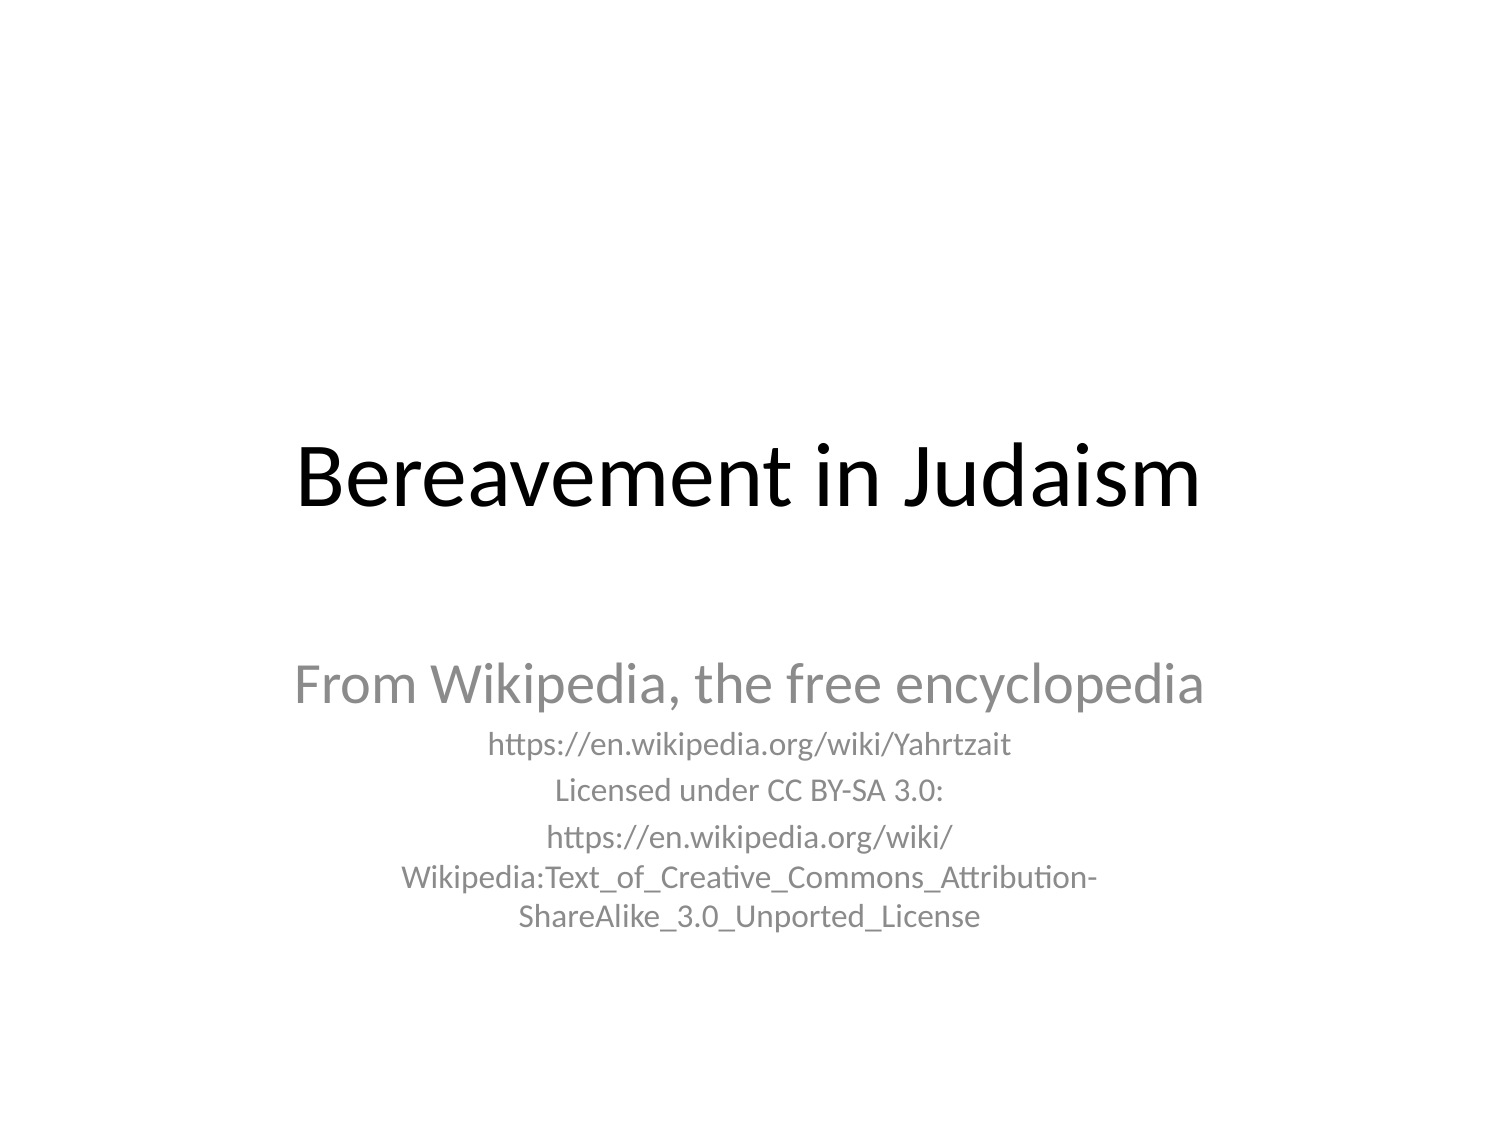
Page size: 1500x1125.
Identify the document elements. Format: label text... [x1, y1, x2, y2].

subtitle From Wikipedia, the free encyclopedia https://en.wikipedia.org/wiki/Yahrtzait Licensed under CC BY-SA 3.0: https://en.wikipedia.org/wiki/Wikipedia:Text_of_Creative_Commons_Attribution-ShareAlike_3.0_Unported_License [225, 637, 1275, 925]
title Bereavement in Judaism [112, 349, 1388, 591]
